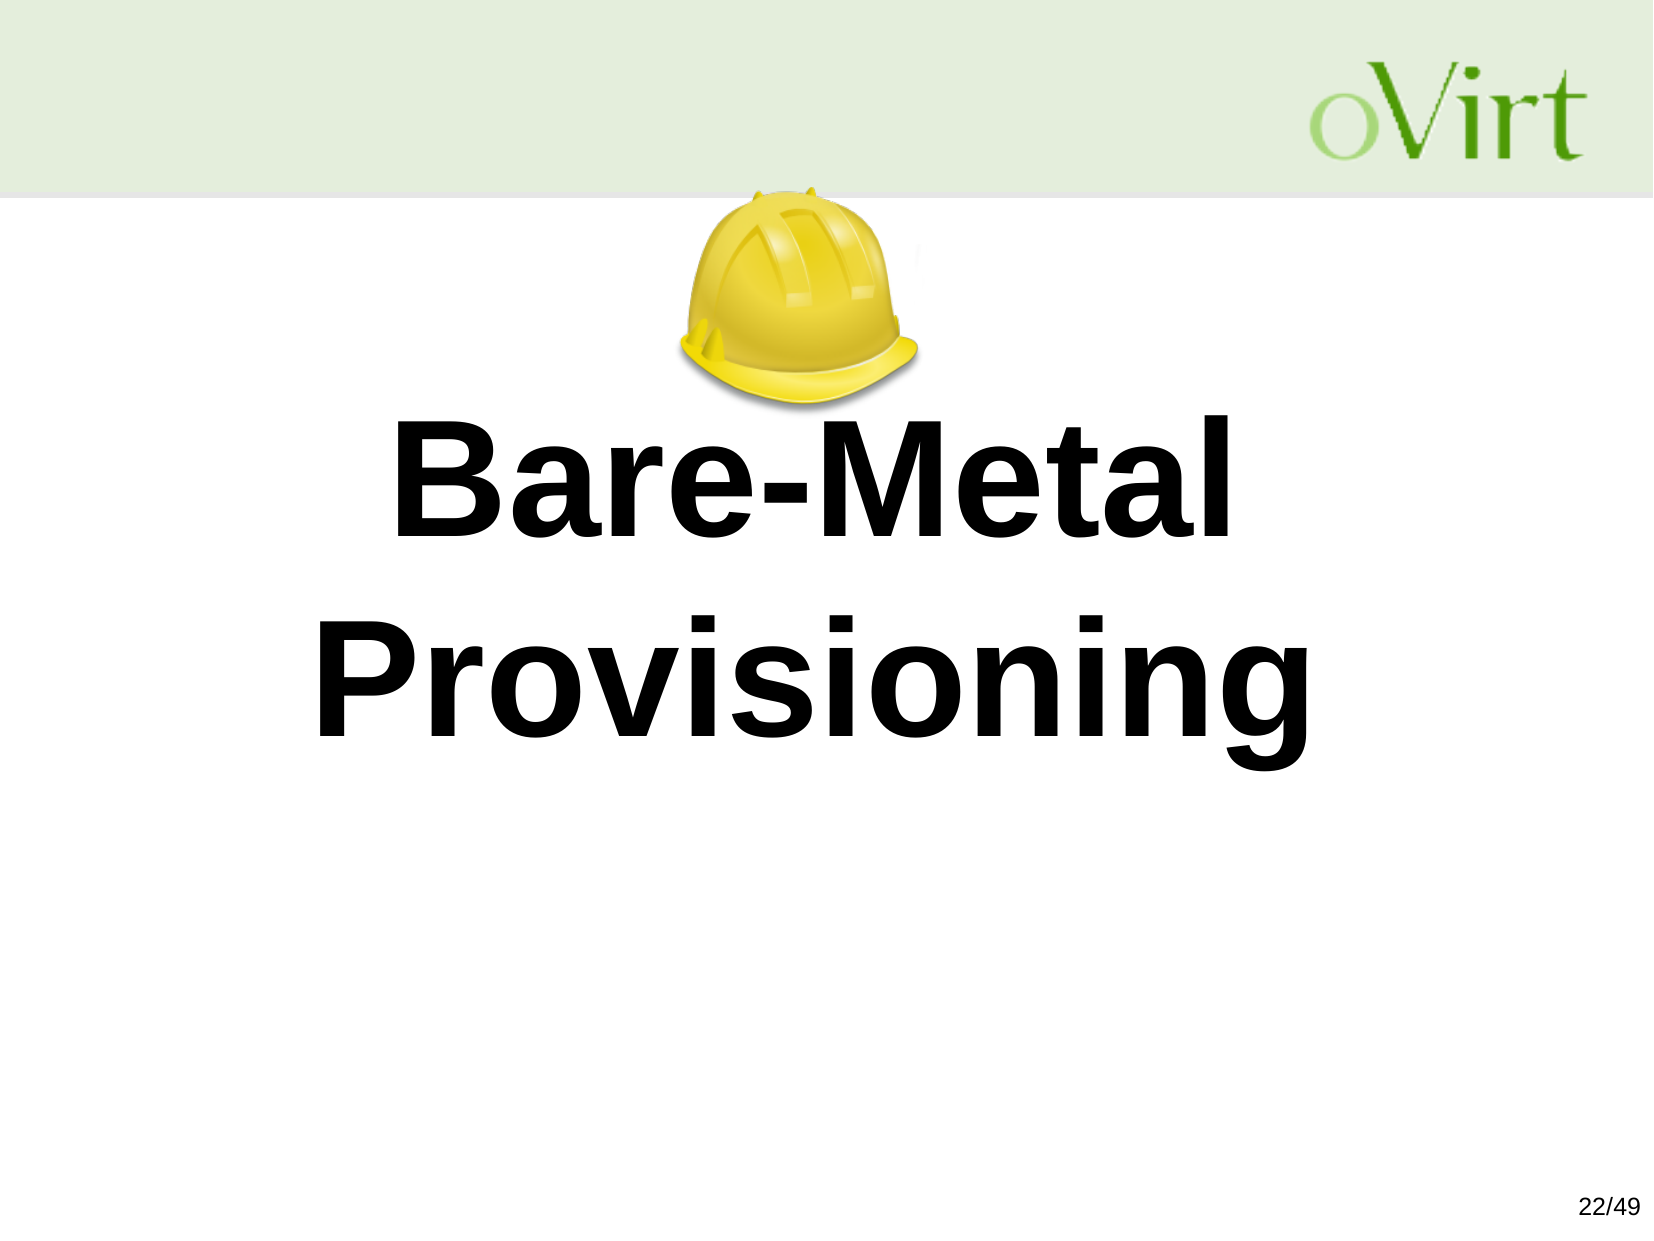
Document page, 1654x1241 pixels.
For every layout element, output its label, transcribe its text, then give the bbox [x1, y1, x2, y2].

title Bare-Metal Provisioning [176, 369, 1453, 770]
picture [673, 187, 927, 419]
picture [1289, 36, 1613, 181]
